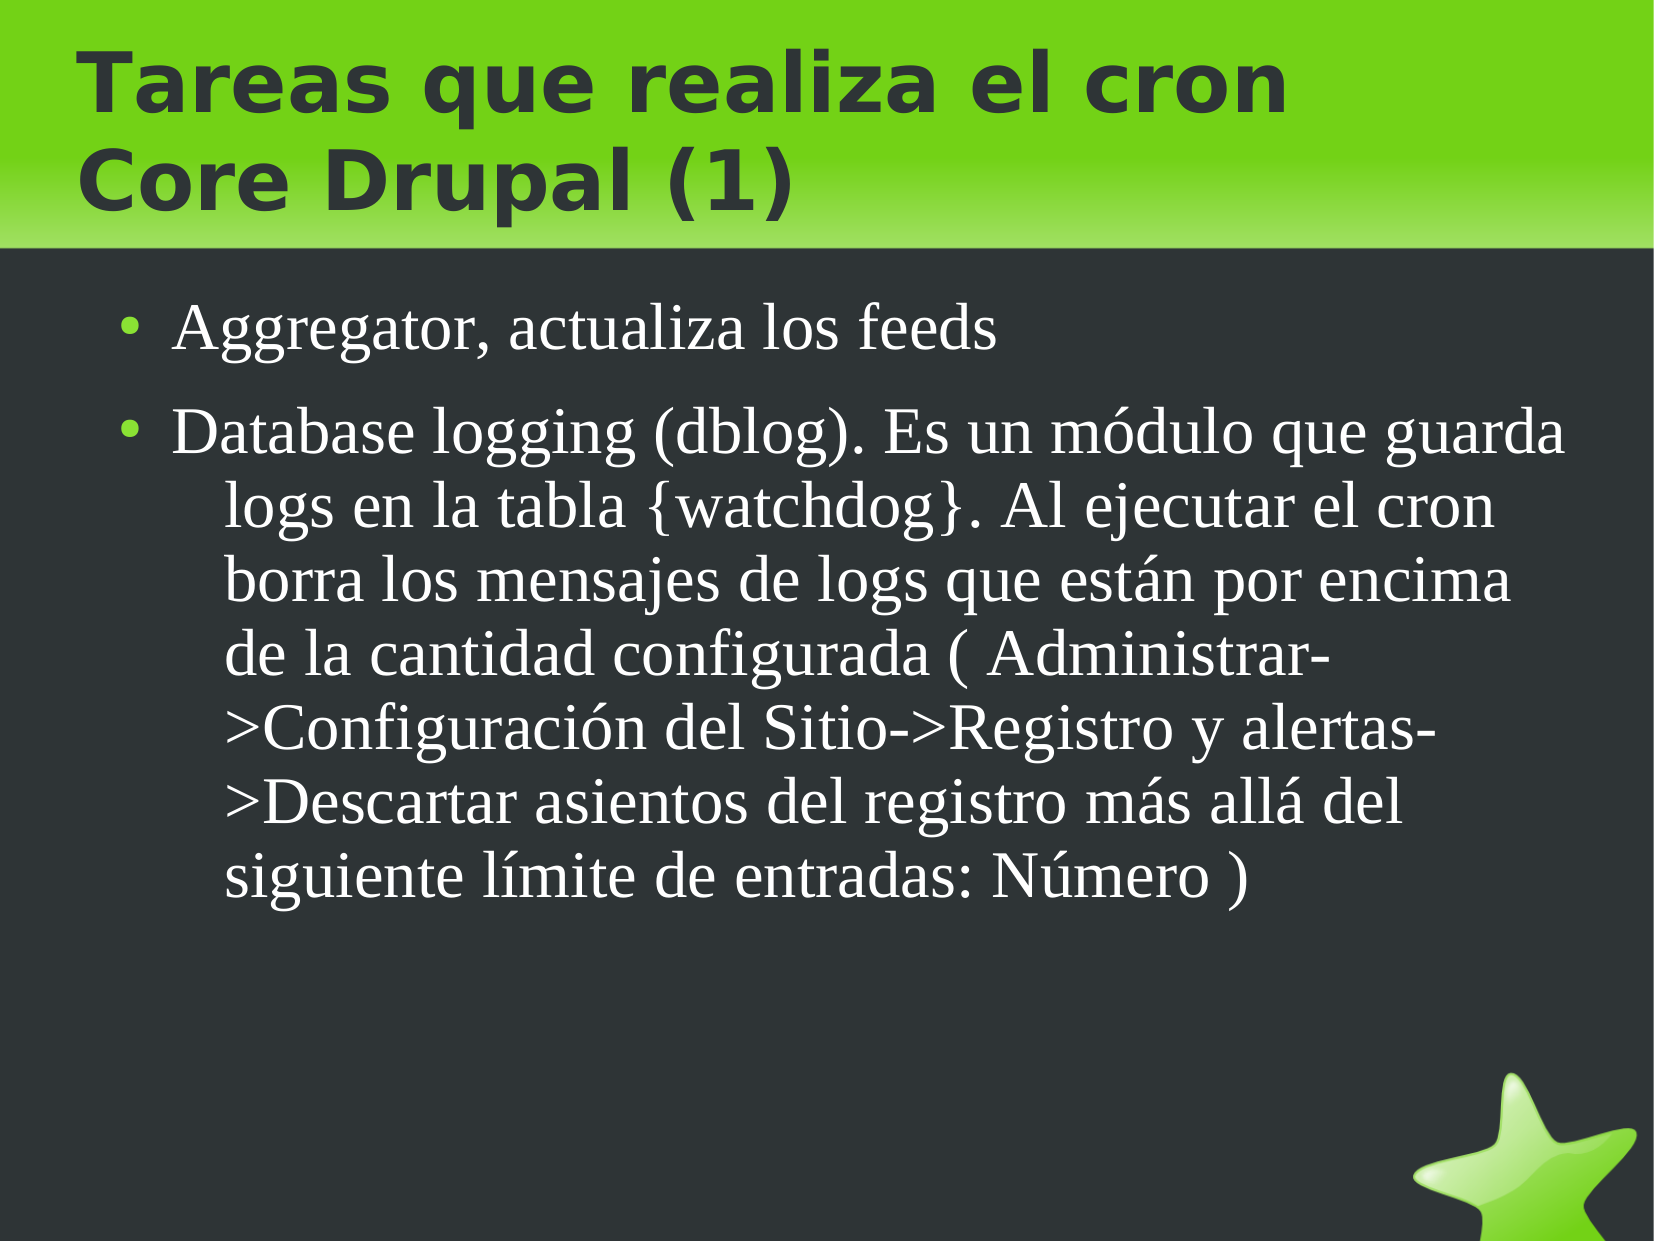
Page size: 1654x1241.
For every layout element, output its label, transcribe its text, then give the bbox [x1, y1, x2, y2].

picture [0, 0, 1654, 1241]
title Tareas que realiza el cron Core Drupal (1) [76, 35, 1565, 230]
list Aggregator, actualiza los feeds Database logging (dblog). Es un módulo que guarda logs en la tabla {watchdog}. Al ejecutar el cron borra los mensajes de logs que están por encima de la cantidad configurada ( Administrar->Configuración del Sitio->Registro y alertas->Descartar asientos del registro más allá del siguiente límite de entradas: Número ) [82, 290, 1571, 1094]
